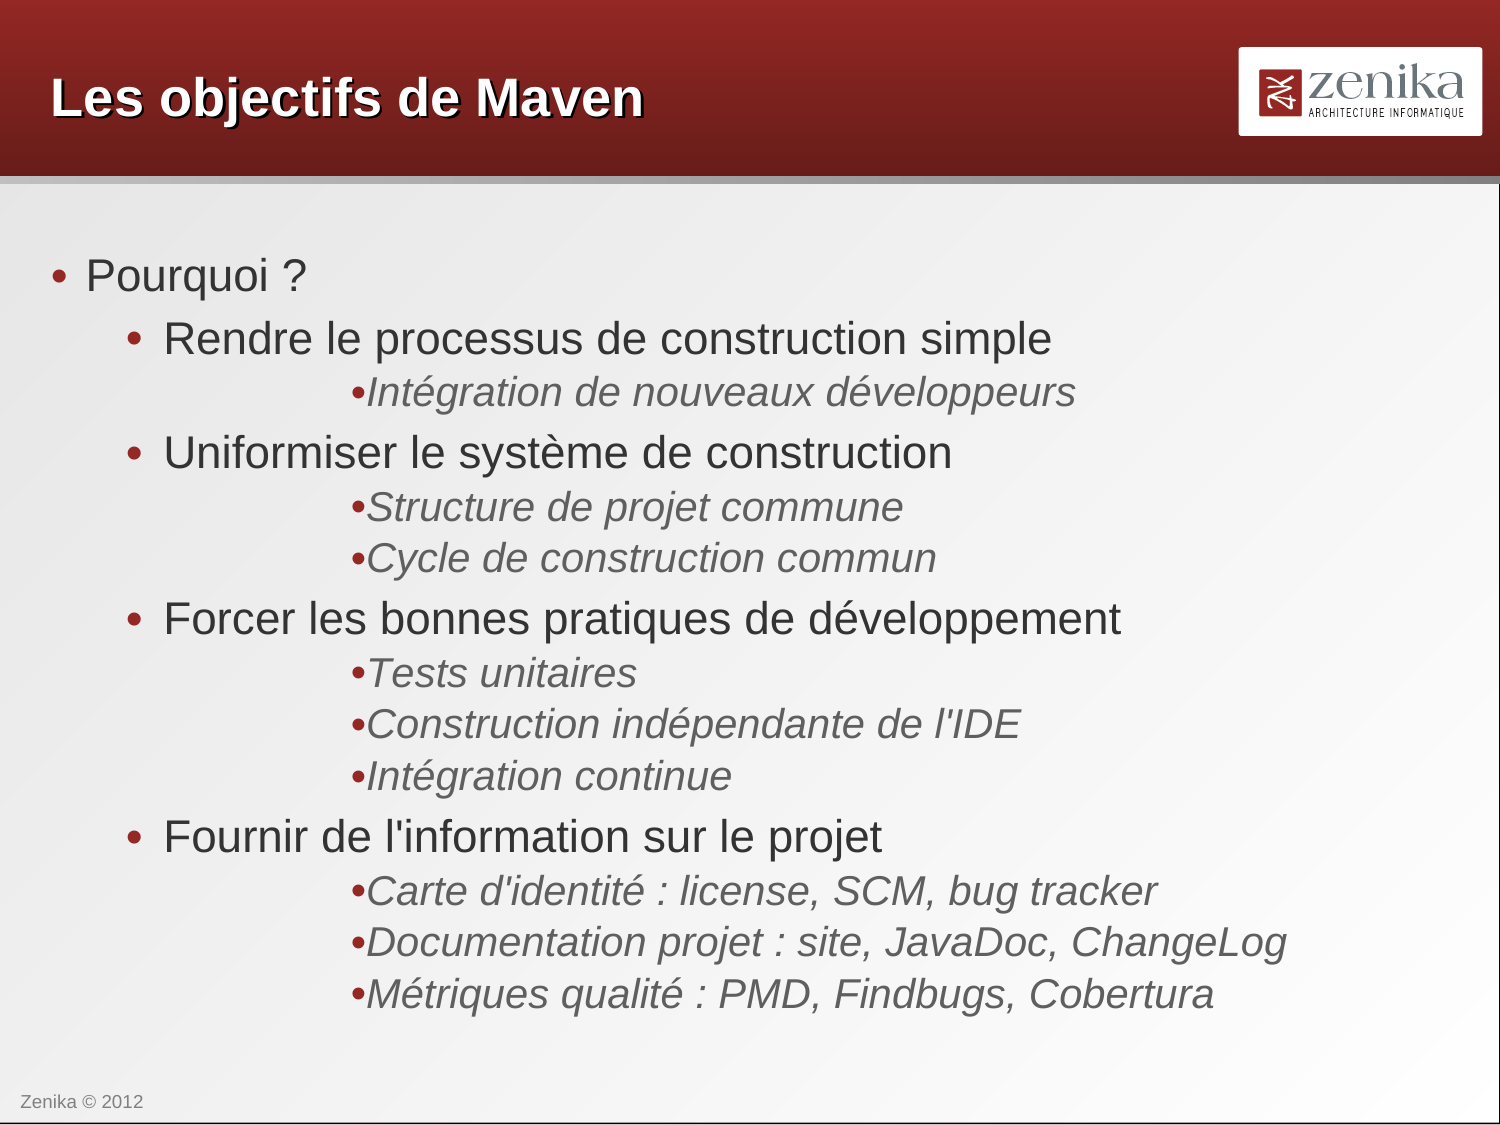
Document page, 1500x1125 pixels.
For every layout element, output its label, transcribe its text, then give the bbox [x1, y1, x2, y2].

picture [1257, 58, 1464, 125]
title Les objectifs de Maven [50, 15, 1206, 180]
list Pourquoi ? Rendre le processus de construction simple Intégration de nouveaux développeurs Uniformiser le système de construction Structure de projet commune Cycle de construction commun Forcer les bonnes pratiques de développement Tests unitaires Construction indépendante de l'IDE Intégration continue Fournir de l'information sur le projet Carte d'identité : license, SCM, bug tracker Documentation projet : site, JavaDoc, ChangeLog Métriques qualité : PMD, Findbugs, Cobertura [50, 249, 1435, 1079]
